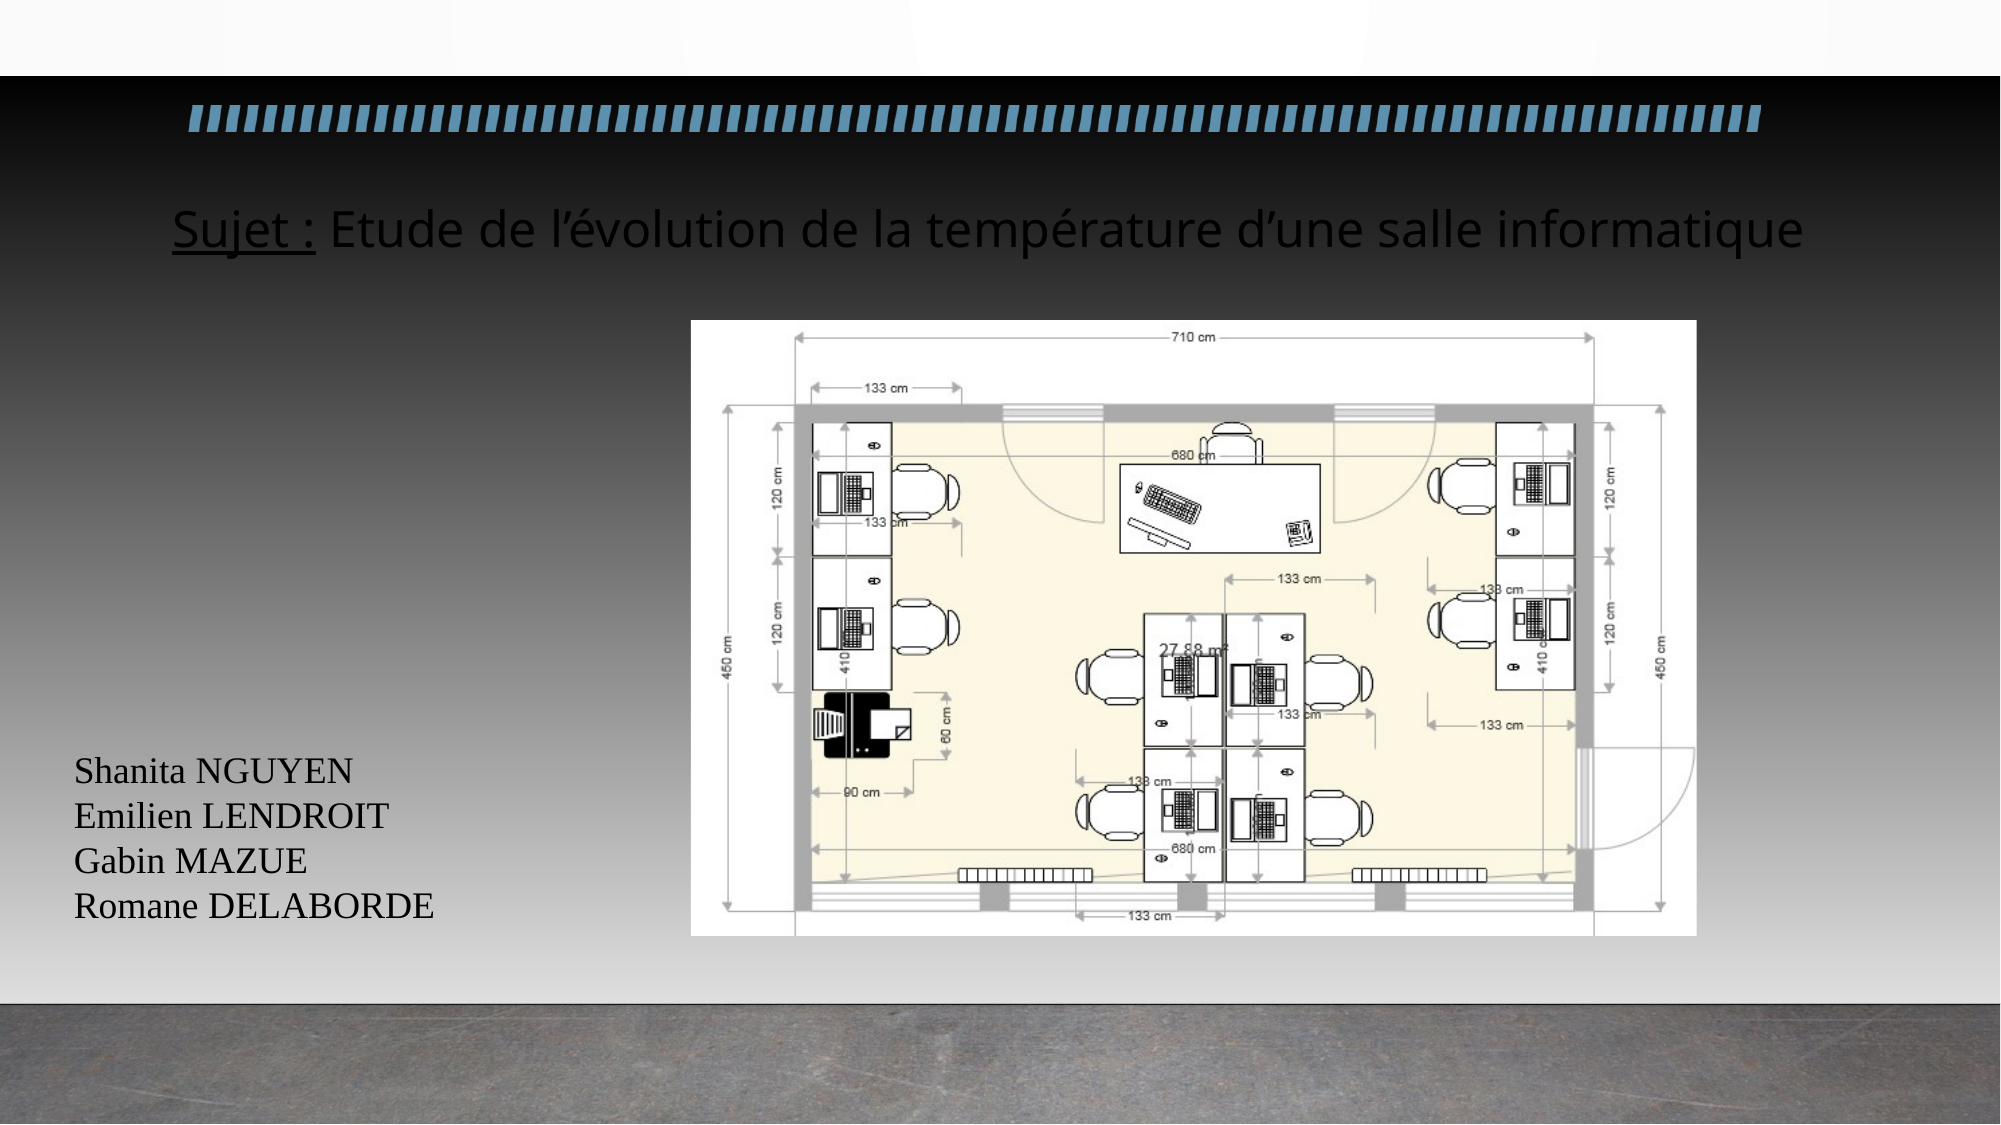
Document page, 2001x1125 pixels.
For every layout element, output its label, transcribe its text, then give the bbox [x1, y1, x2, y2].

text_box Shanita NGUYEN Emilien LENDROIT Gabin MAZUE Romane DELABORDE [59, 738, 690, 933]
picture [690, 320, 1697, 936]
text_box Sujet : Etude de l’évolution de la température d’une salle informatique [157, 189, 1933, 266]
